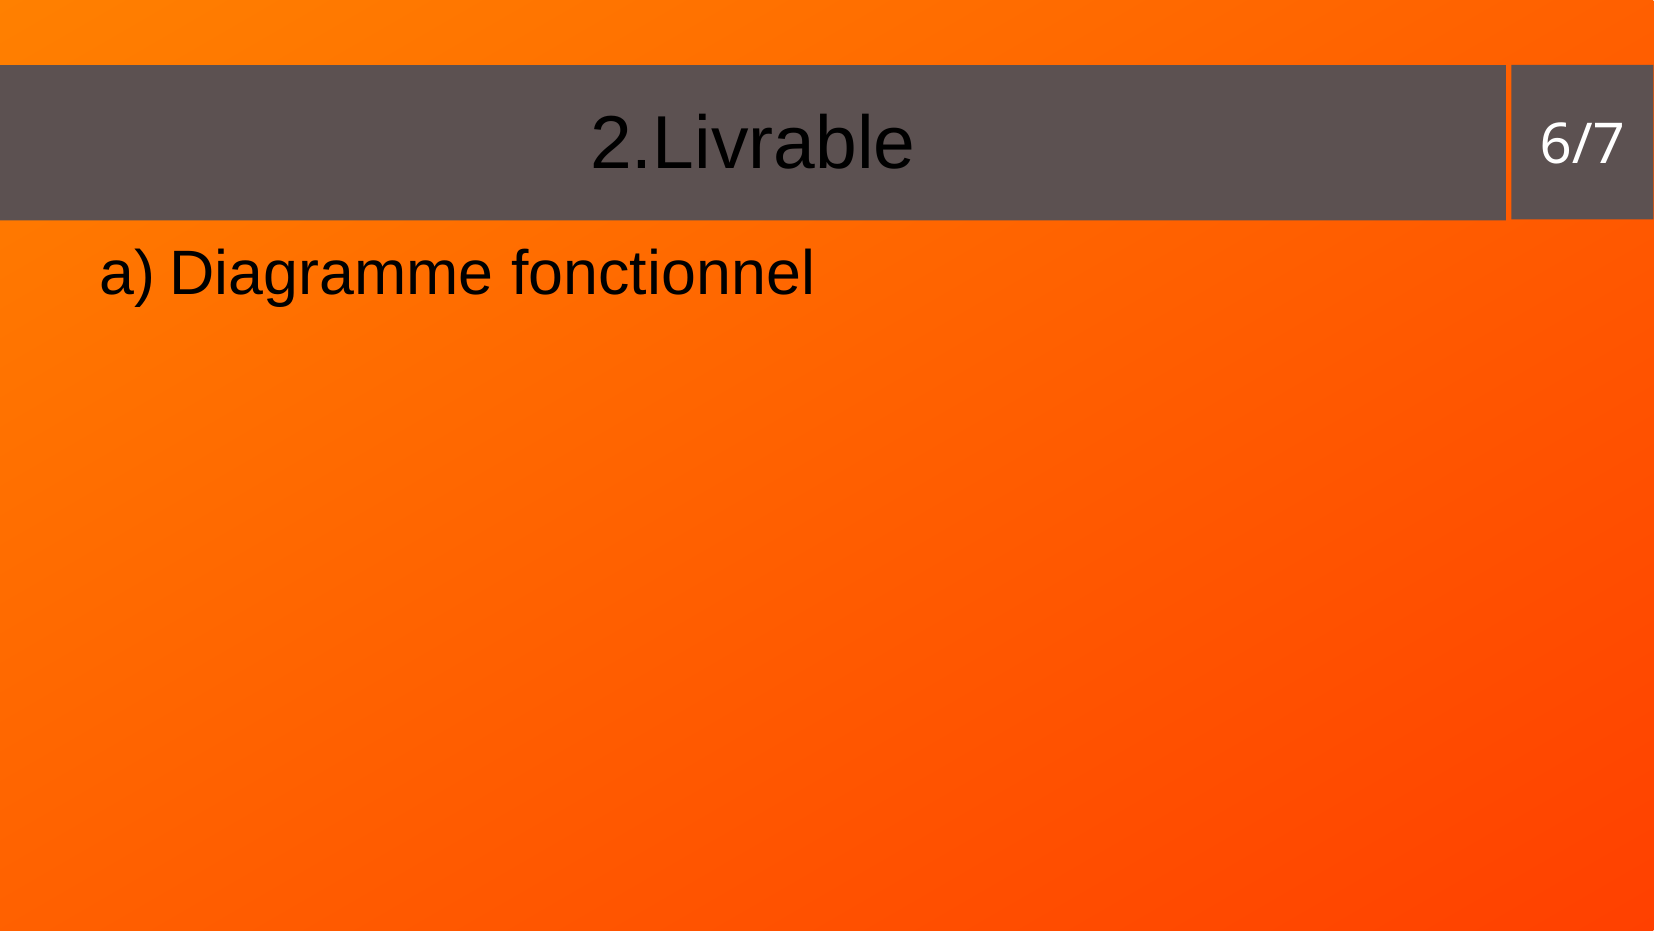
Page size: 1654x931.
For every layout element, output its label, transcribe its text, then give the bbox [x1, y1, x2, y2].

text_box 6/7 [1511, 64, 1654, 220]
title Livrable [0, 65, 1506, 221]
list Diagramme fonctionnel [82, 237, 1571, 378]
